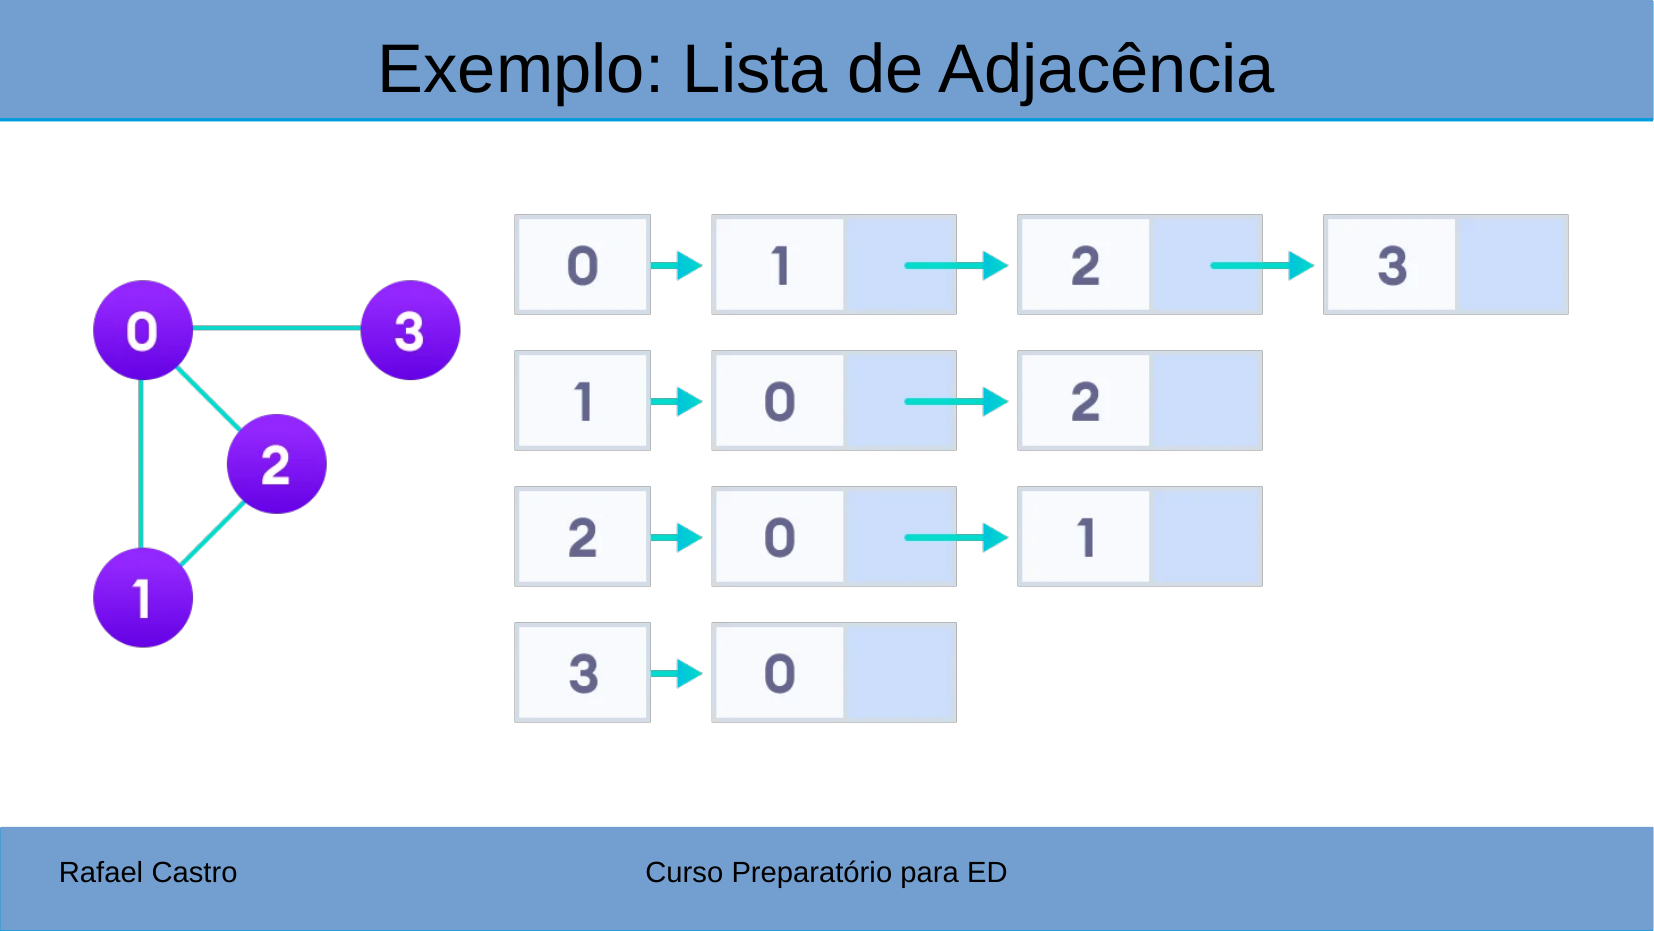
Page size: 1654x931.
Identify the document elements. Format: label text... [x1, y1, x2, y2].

picture [5, 124, 1654, 813]
title Exemplo: Lista de Adjacência [59, 29, 1595, 108]
